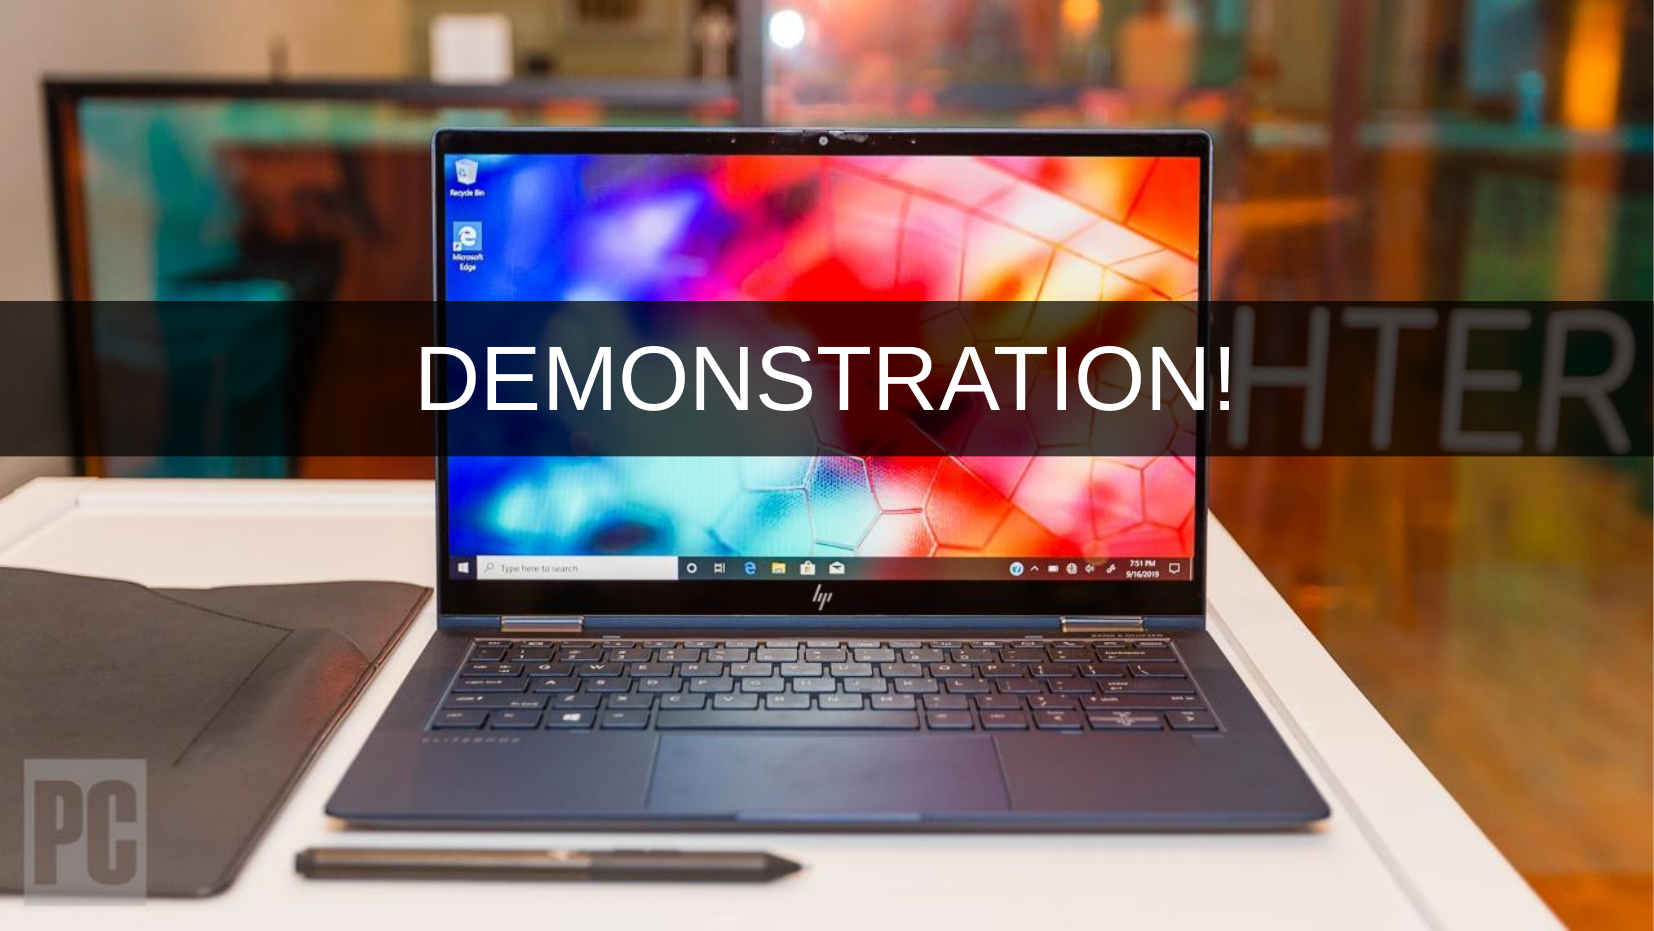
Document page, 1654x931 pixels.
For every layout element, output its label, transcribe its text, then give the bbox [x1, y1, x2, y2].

picture [0, 0, 1654, 301]
picture [0, 457, 1654, 931]
title DEMONSTRATION! [0, 301, 1654, 457]
